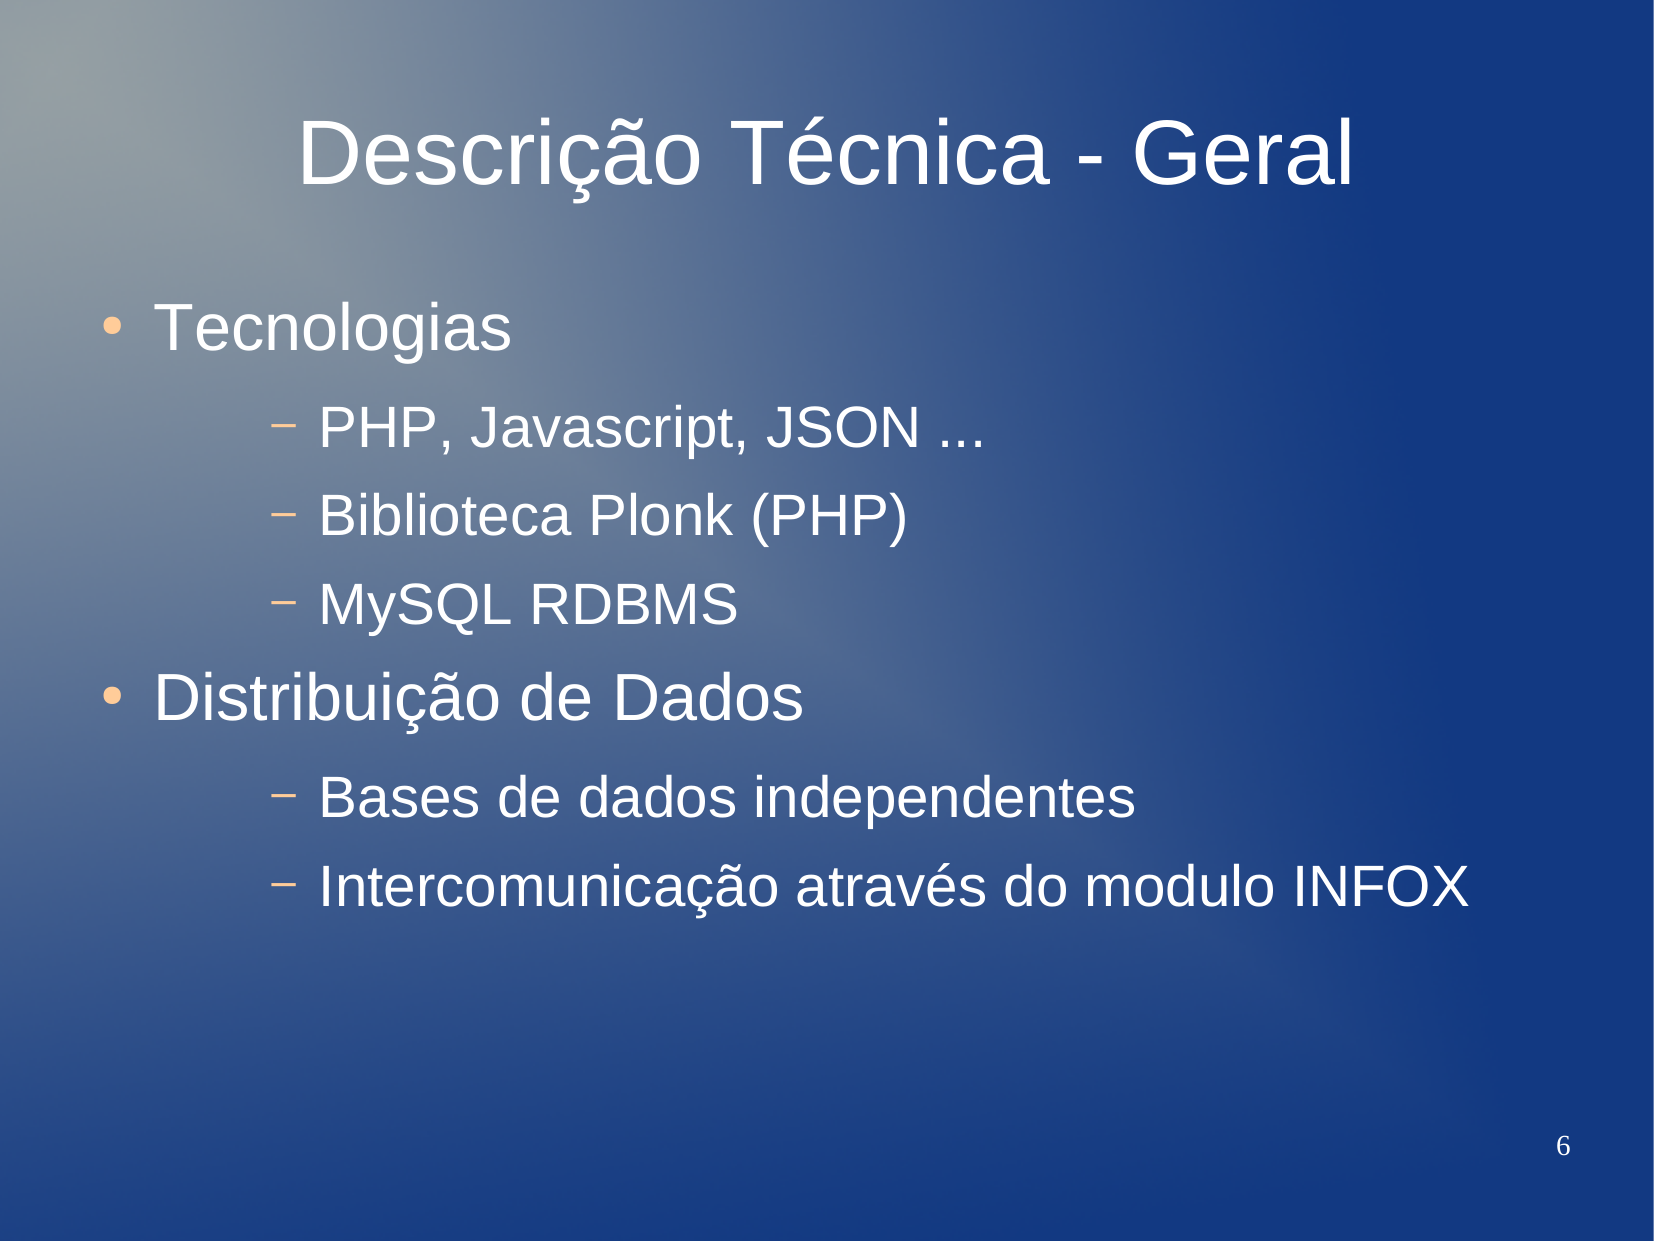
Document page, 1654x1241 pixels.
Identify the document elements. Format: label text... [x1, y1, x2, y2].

list Tecnologias PHP, Javascript, JSON ... Biblioteca Plonk (PHP) MySQL RDBMS Distribuição de Dados Bases de dados independentes Intercomunicação através do modulo INFOX [82, 290, 1571, 1109]
picture [0, 0, 1654, 1241]
title Descrição Técnica - Geral [82, 49, 1571, 257]
